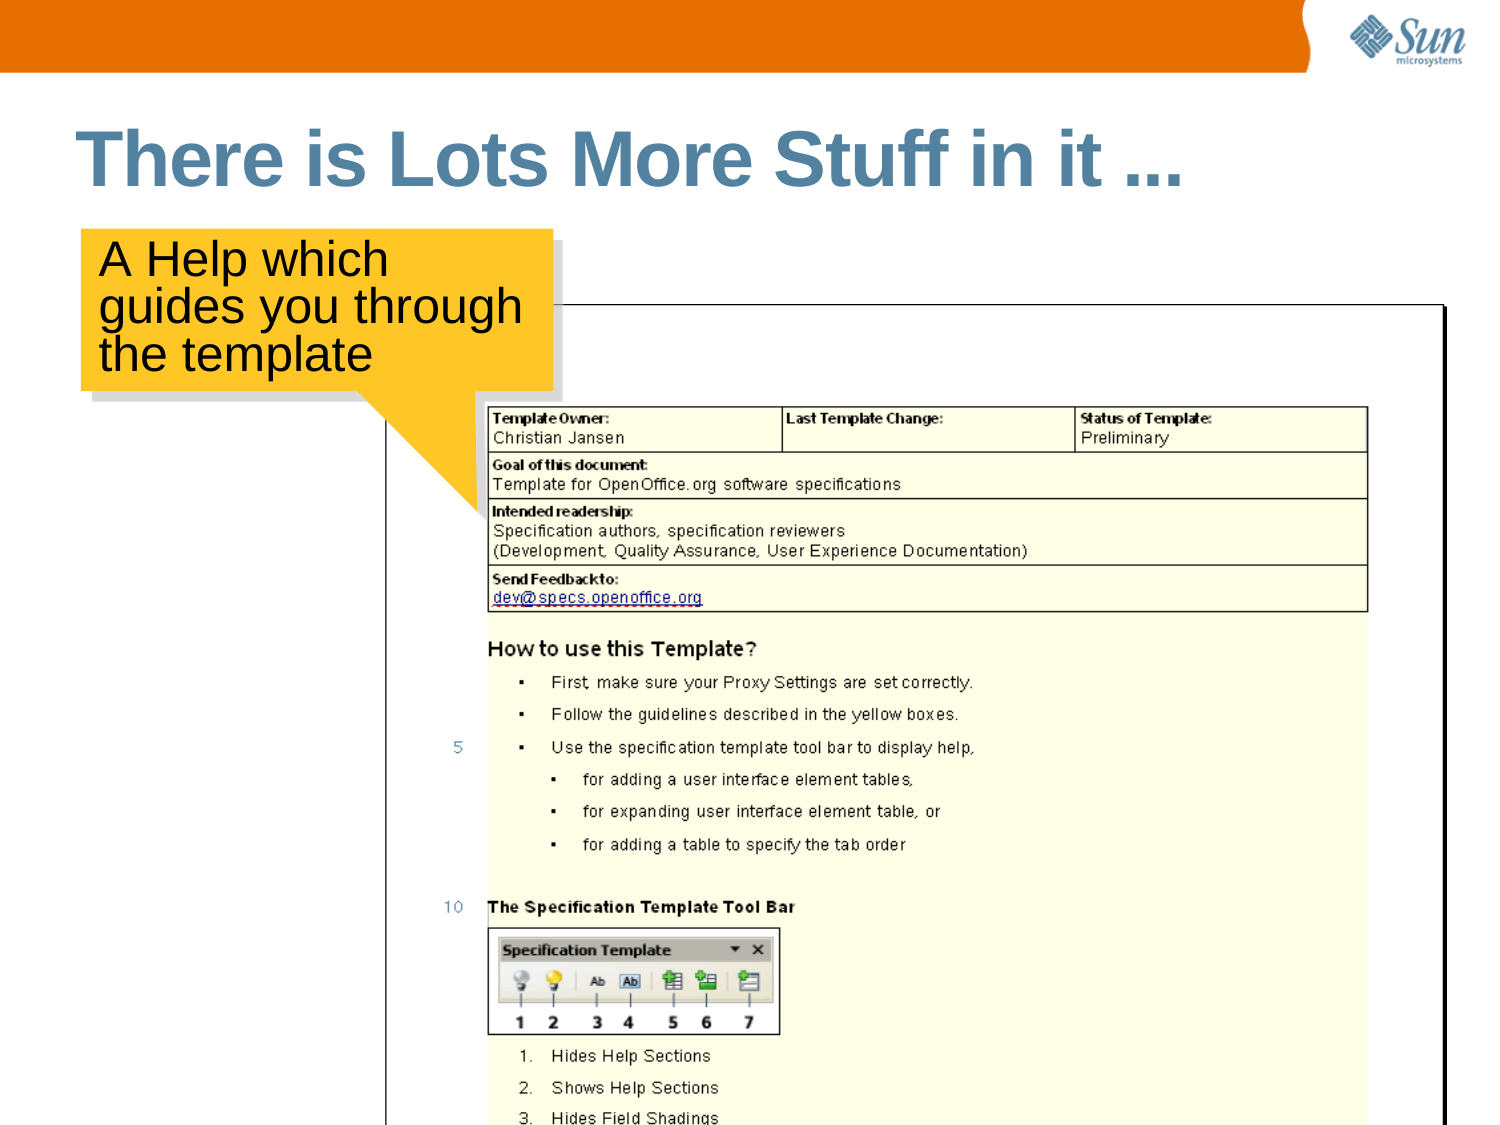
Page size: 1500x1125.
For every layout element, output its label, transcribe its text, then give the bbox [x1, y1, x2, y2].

picture [0, 0, 1500, 75]
title There is Lots More Stuff in it ... [75, 122, 1438, 228]
text_box A Help which guides you through the template [80, 228, 554, 512]
picture [384, 304, 1447, 1125]
